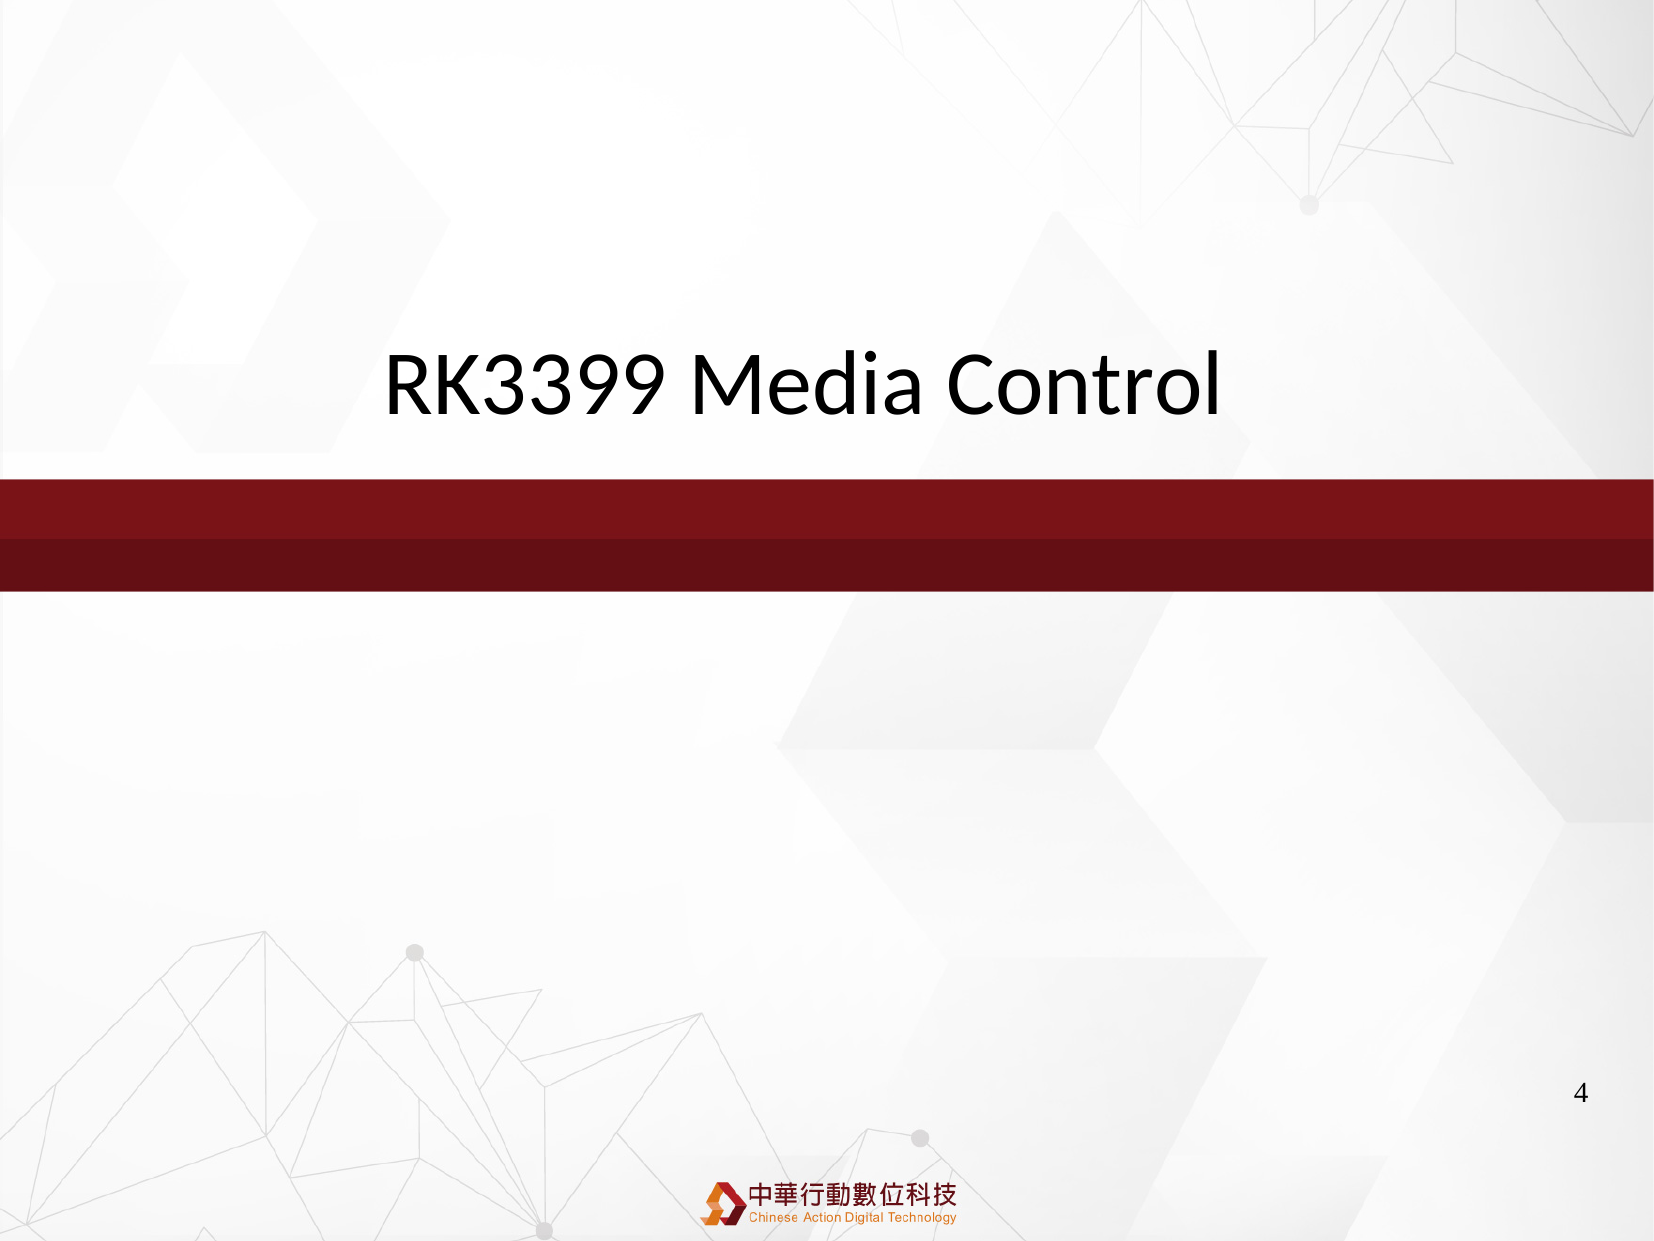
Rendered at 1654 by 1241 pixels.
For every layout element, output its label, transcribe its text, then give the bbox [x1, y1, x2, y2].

picture [0, 0, 1654, 1241]
title RK3399 Media Control [60, 287, 1549, 496]
